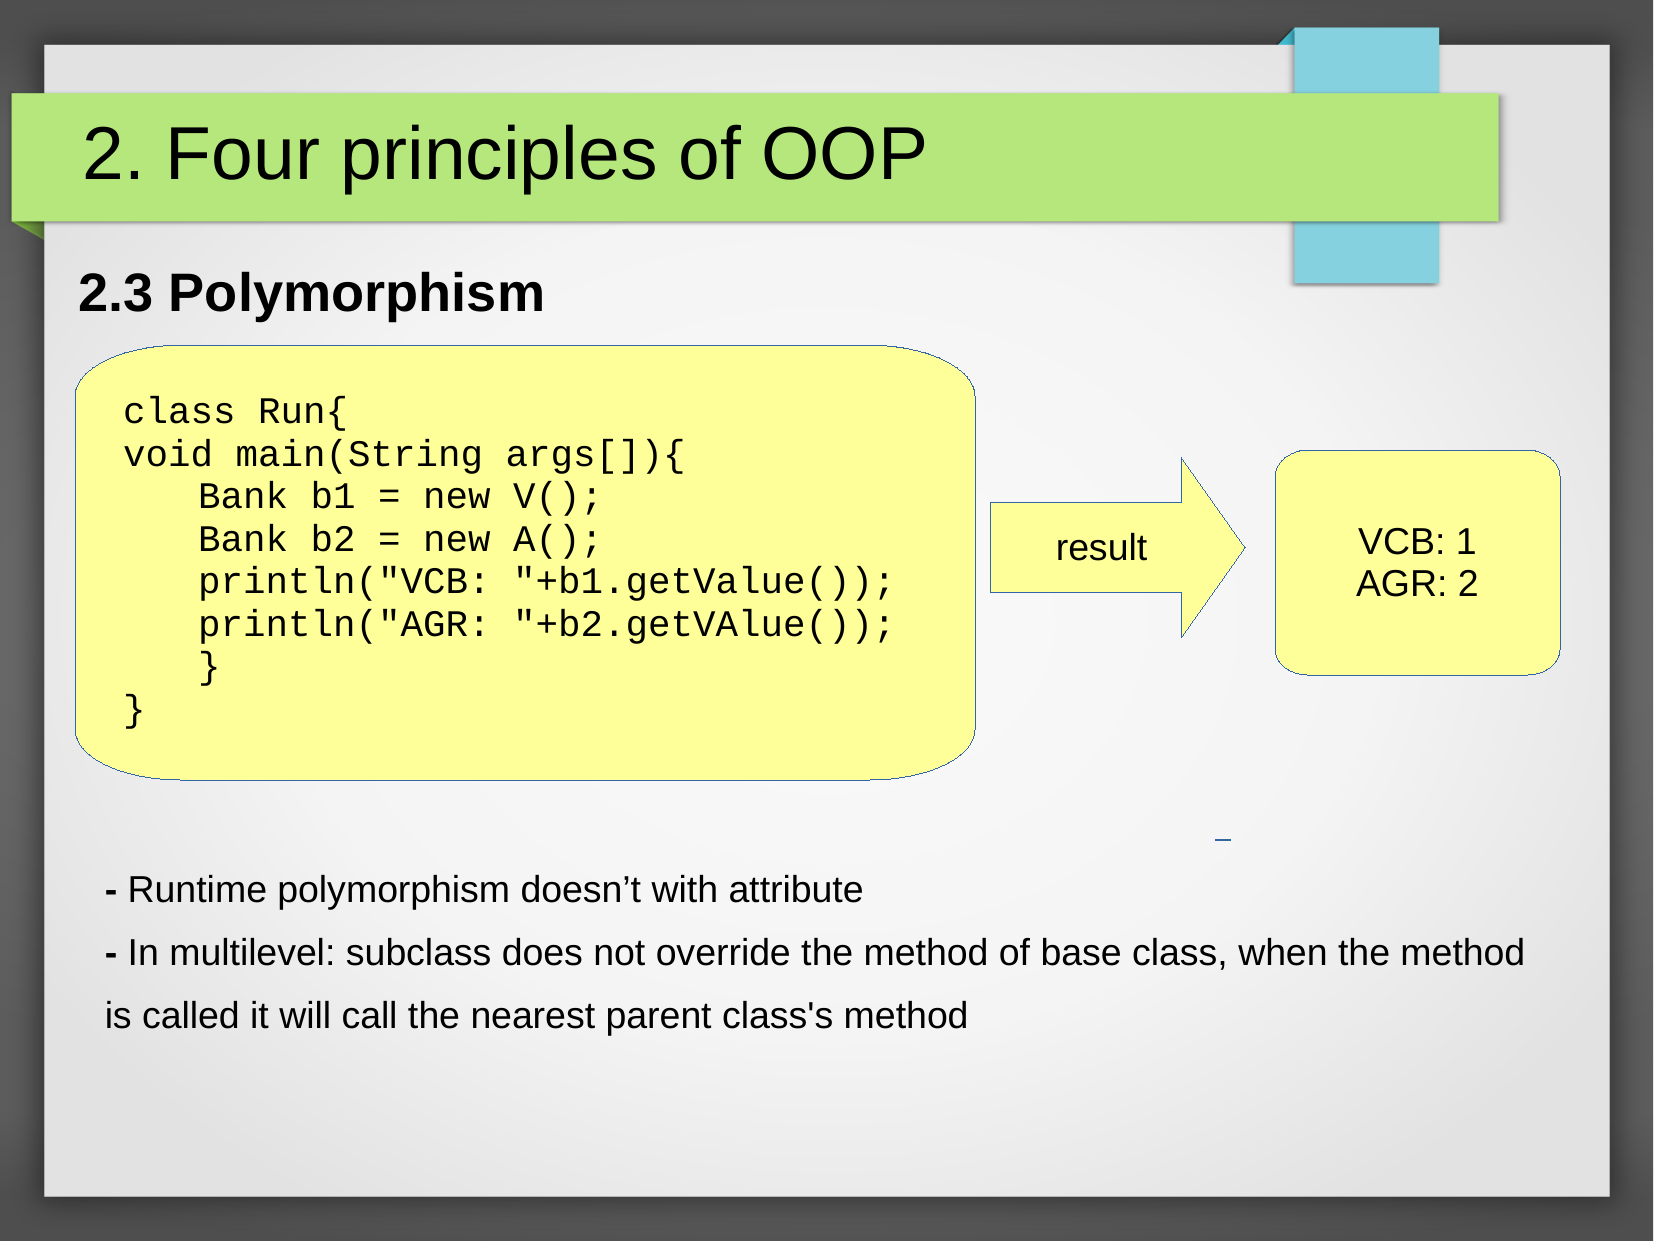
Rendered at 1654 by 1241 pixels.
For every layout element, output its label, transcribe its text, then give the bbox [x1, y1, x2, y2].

text_box VCB: 1 AGR: 2 [1275, 450, 1561, 676]
text_box result [990, 457, 1246, 638]
text_box class Run{ void main(String args[]){ Bank b1 = new V(); Bank b2 = new A(); println("VCB: "+b1.getValue()); println("AGR: "+b2.getVAlue()); } } [75, 345, 976, 781]
picture [0, 0, 1654, 1241]
title 2. Four principles of OOP [82, 94, 1264, 213]
text_box 2.3 Polymorphism [28, 254, 571, 331]
text_box - Runtime polymorphism doesn’t with attribute - In multilevel: subclass does not override the method of base class, when the method is called it will call the nearest parent class's method [90, 840, 1546, 1023]
